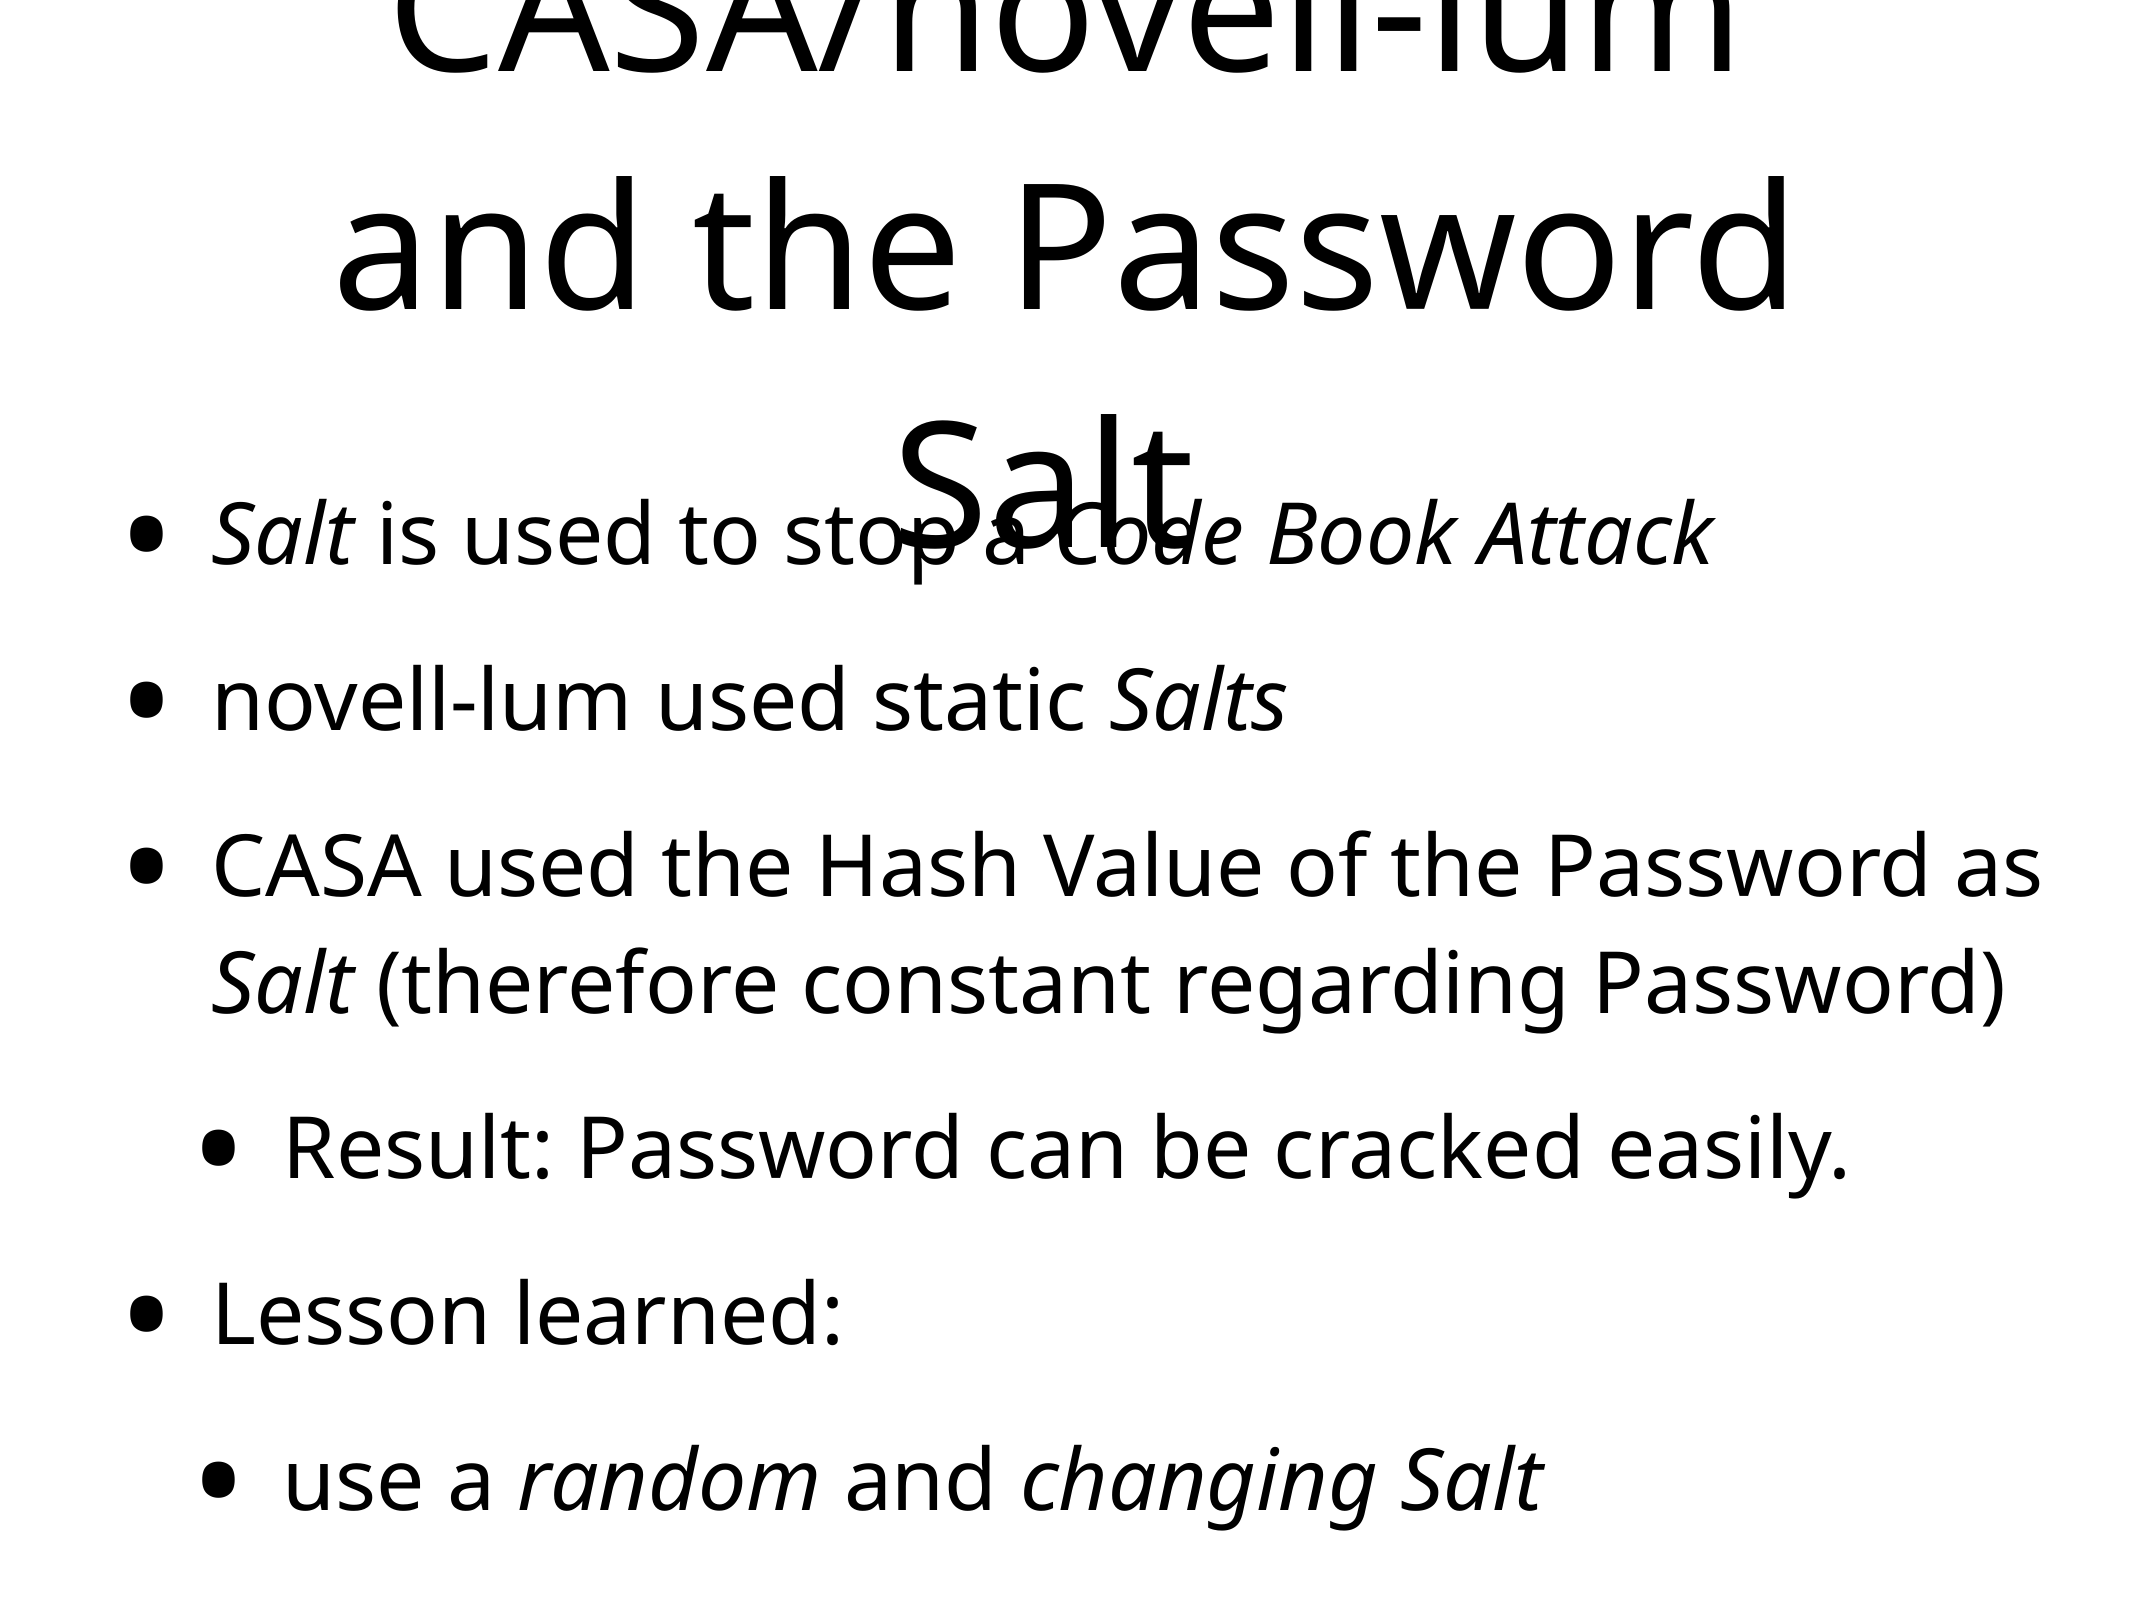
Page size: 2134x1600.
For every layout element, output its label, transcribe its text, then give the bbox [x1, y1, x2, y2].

title CASA/novell-lum and the Password Salt [208, 31, 1925, 452]
list Salt is used to stop a Code Book Attack novell-lum used static Salts CASA used the Hash Value of the Password as Salt (therefore constant regarding Password) Result: Password can be cracked easily. Lesson learned: use a random and changing Salt [60, 454, 2071, 1555]
